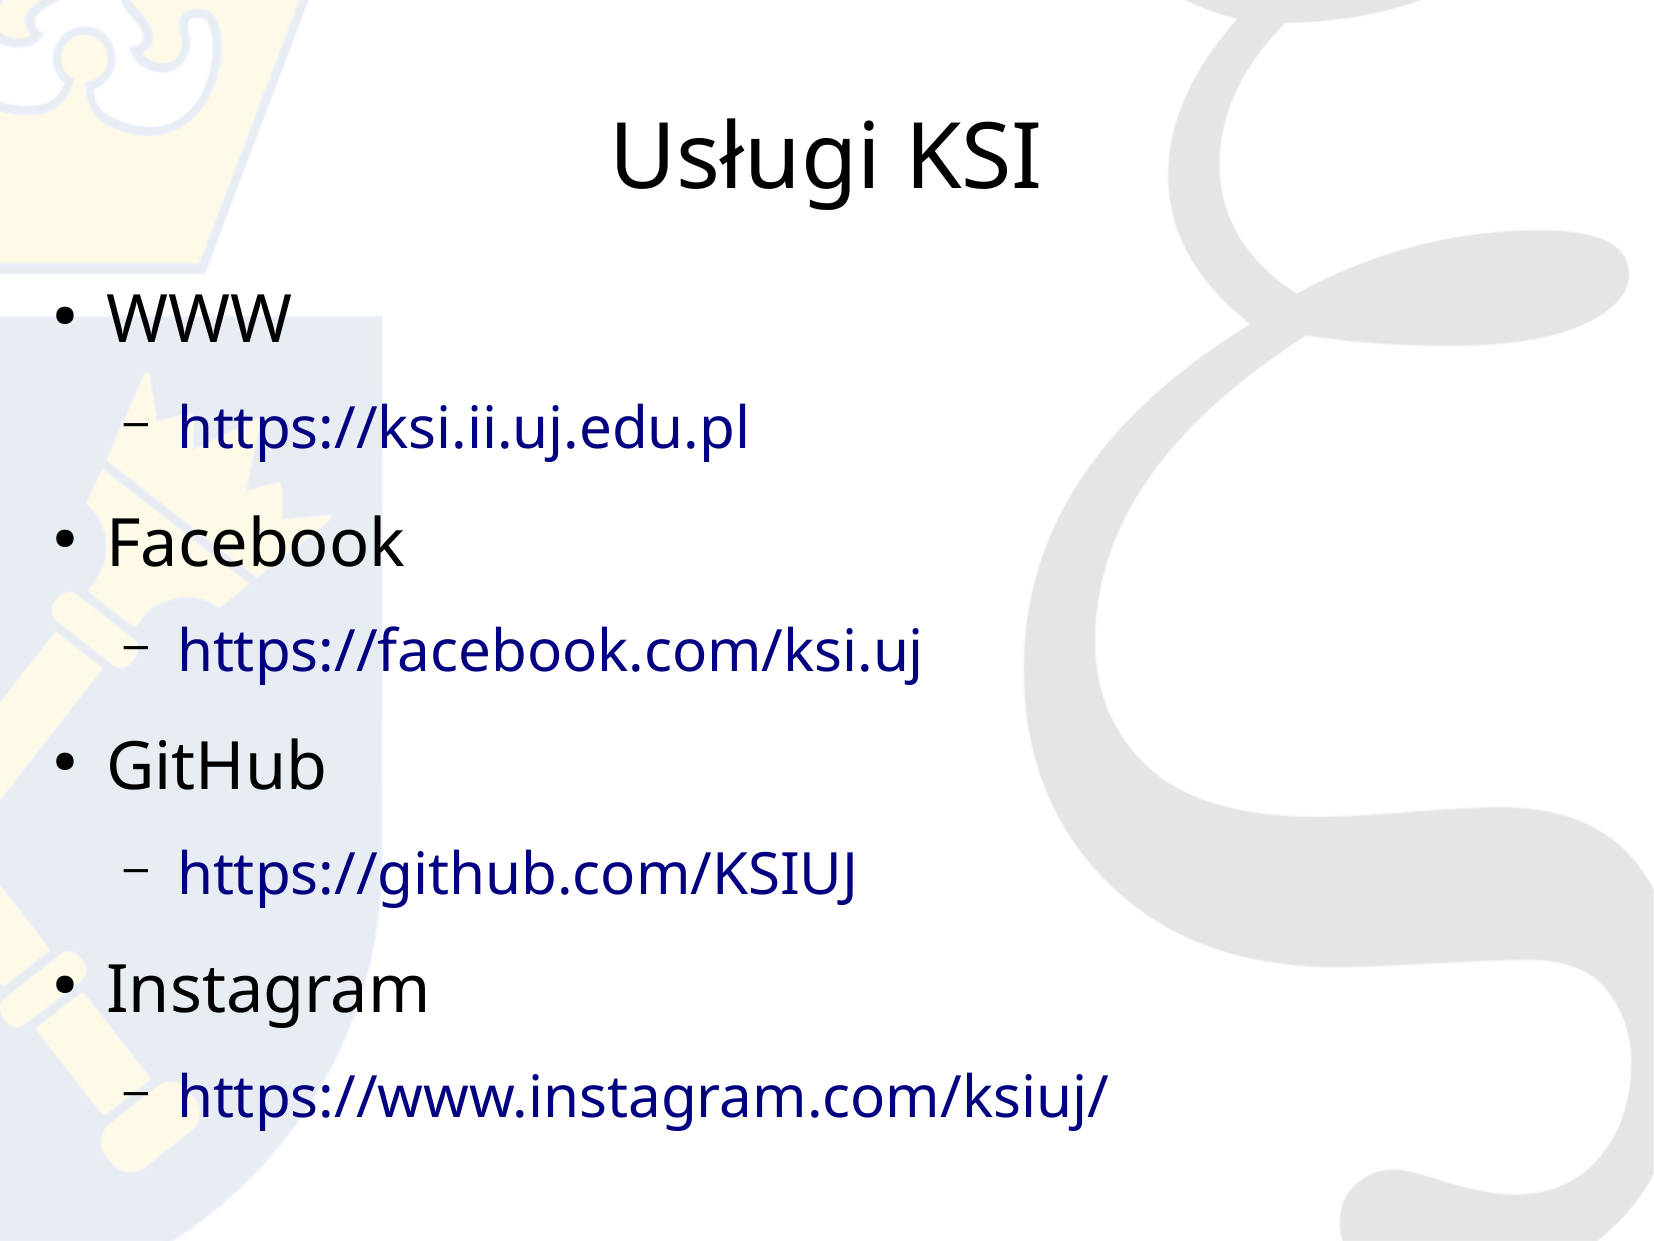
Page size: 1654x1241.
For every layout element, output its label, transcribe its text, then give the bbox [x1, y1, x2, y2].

title Usługi KSI [82, 49, 1571, 257]
picture [0, 0, 1654, 1241]
list WWW https://ksi.ii.uj.edu.pl Facebook https://facebook.com/ksi.uj GitHub https://github.com/KSIUJ Instagram https://www.instagram.com/ksiuj/ [35, 271, 1630, 1146]
